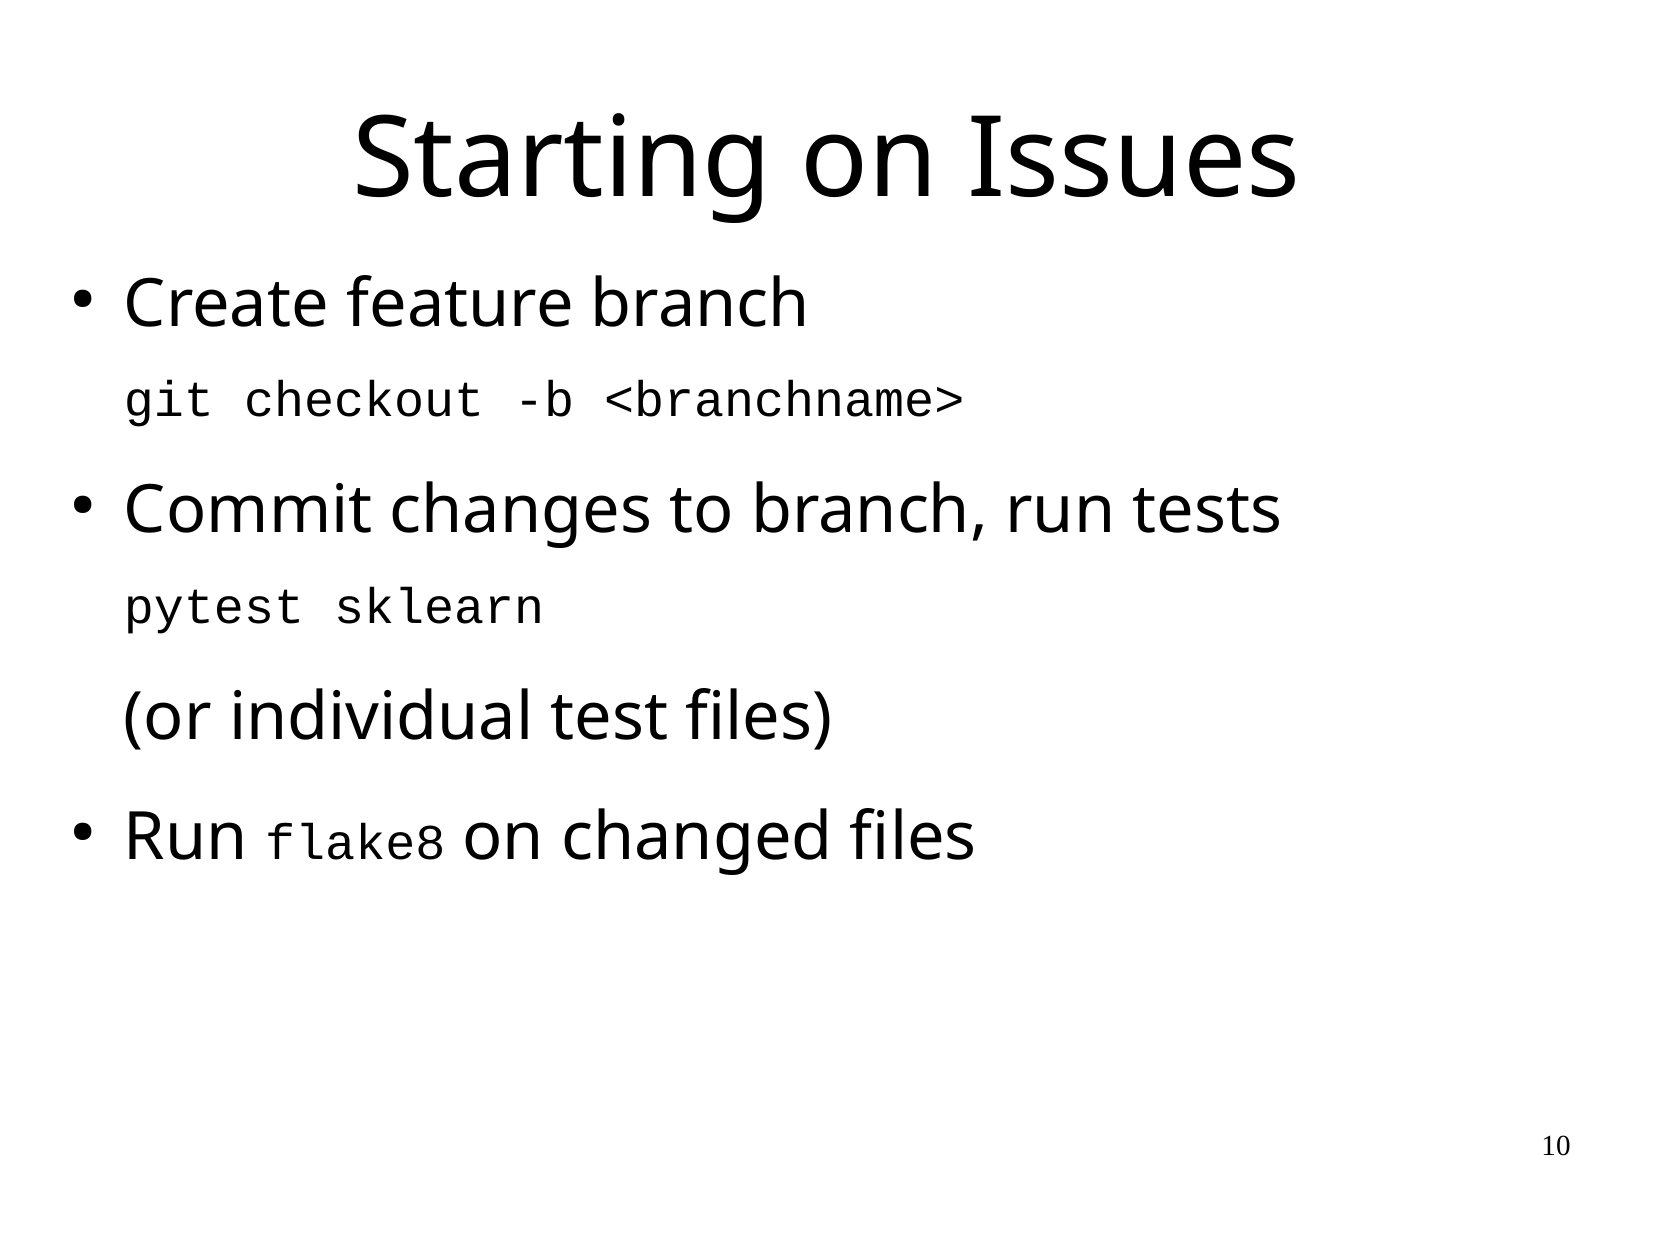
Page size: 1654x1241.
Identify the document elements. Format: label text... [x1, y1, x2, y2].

title Starting on Issues [82, 49, 1571, 254]
list Create feature branch git checkout -b <branchname> Commit changes to branch, run tests pytest sklearn (or individual test files) Run flake8 on changed files [53, 254, 1591, 974]
